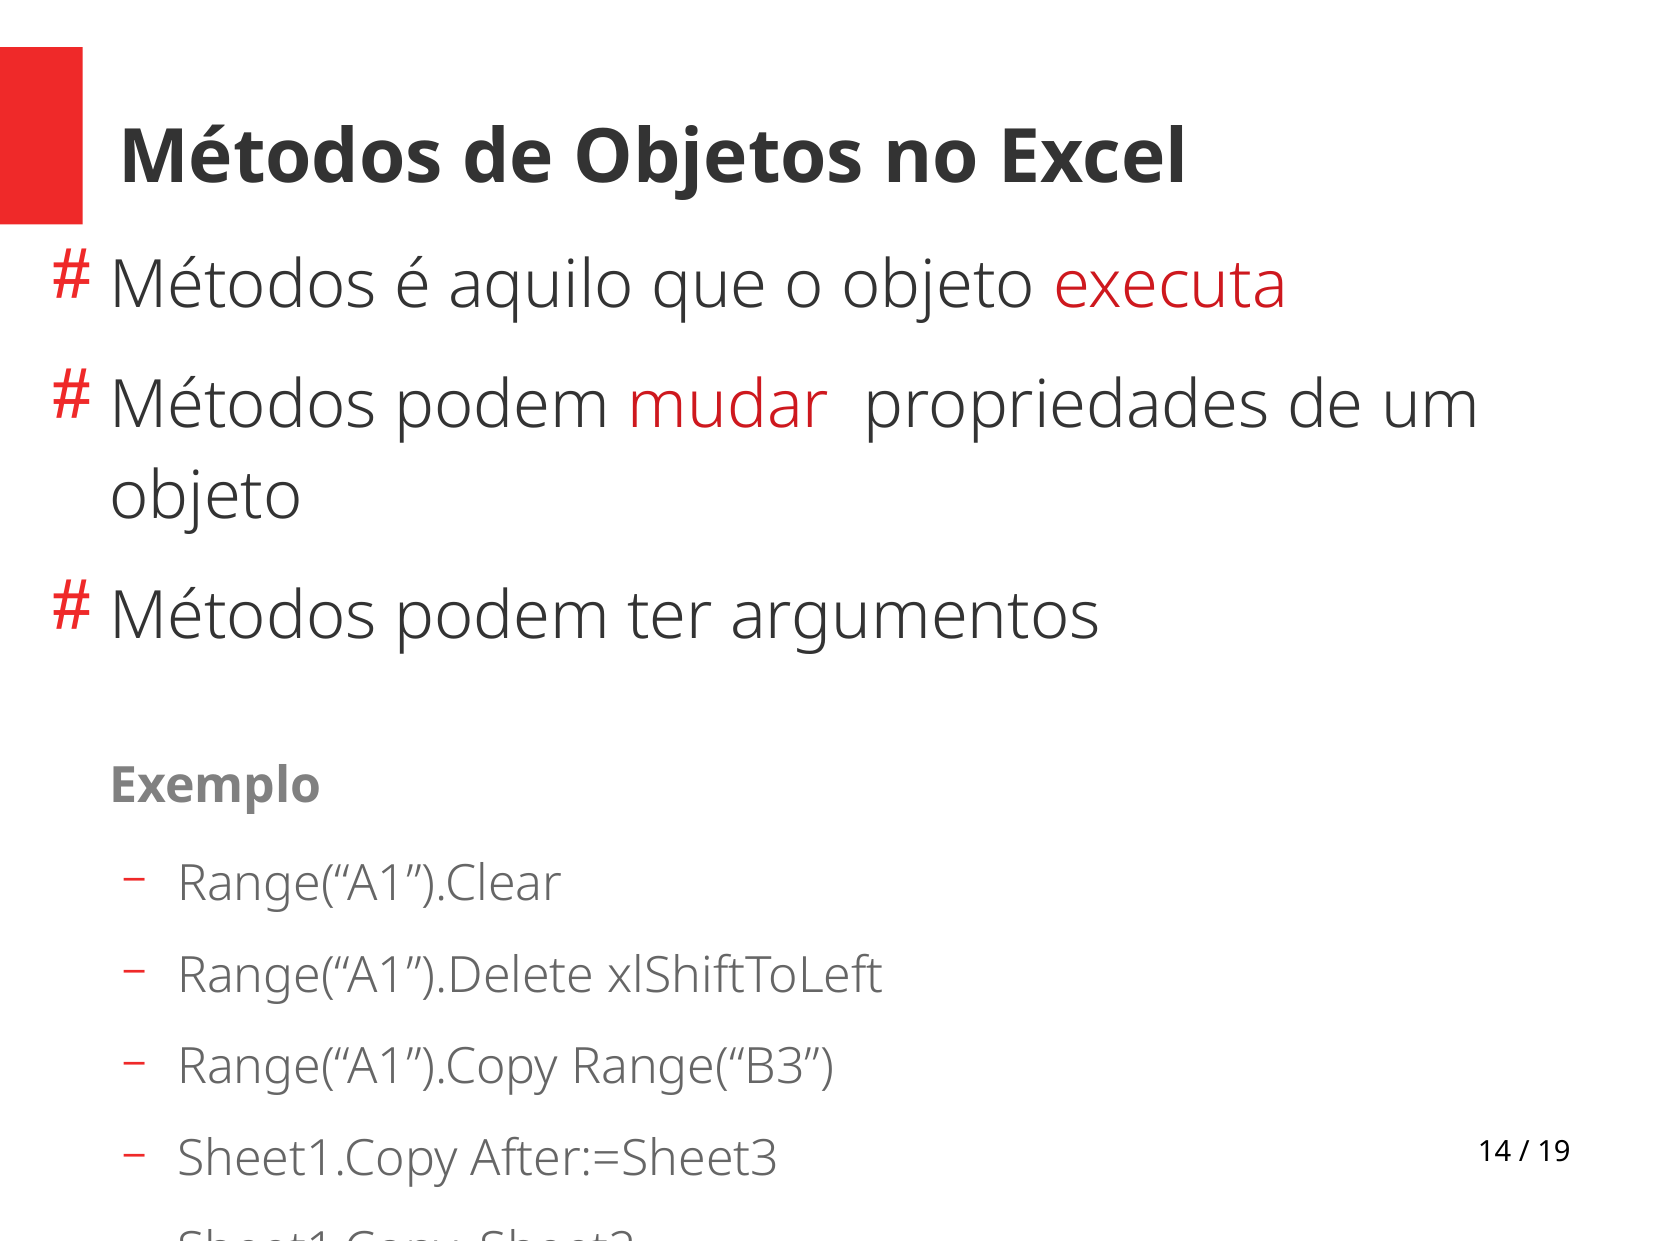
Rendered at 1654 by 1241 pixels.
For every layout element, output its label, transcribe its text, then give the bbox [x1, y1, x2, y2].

title Métodos de Objetos no Excel [118, 49, 1571, 236]
list Métodos é aquilo que o objeto executa Métodos podem mudar propriedades de um objeto Métodos podem ter argumentos Exemplo Range(“A1”).Clear Range(“A1”).Delete xlShiftToLeft Range(“A1”).Copy Range(“B3”) Sheet1.Copy After:=Sheet3 Sheet1.Copy, Sheet2 [35, 236, 1607, 1111]
